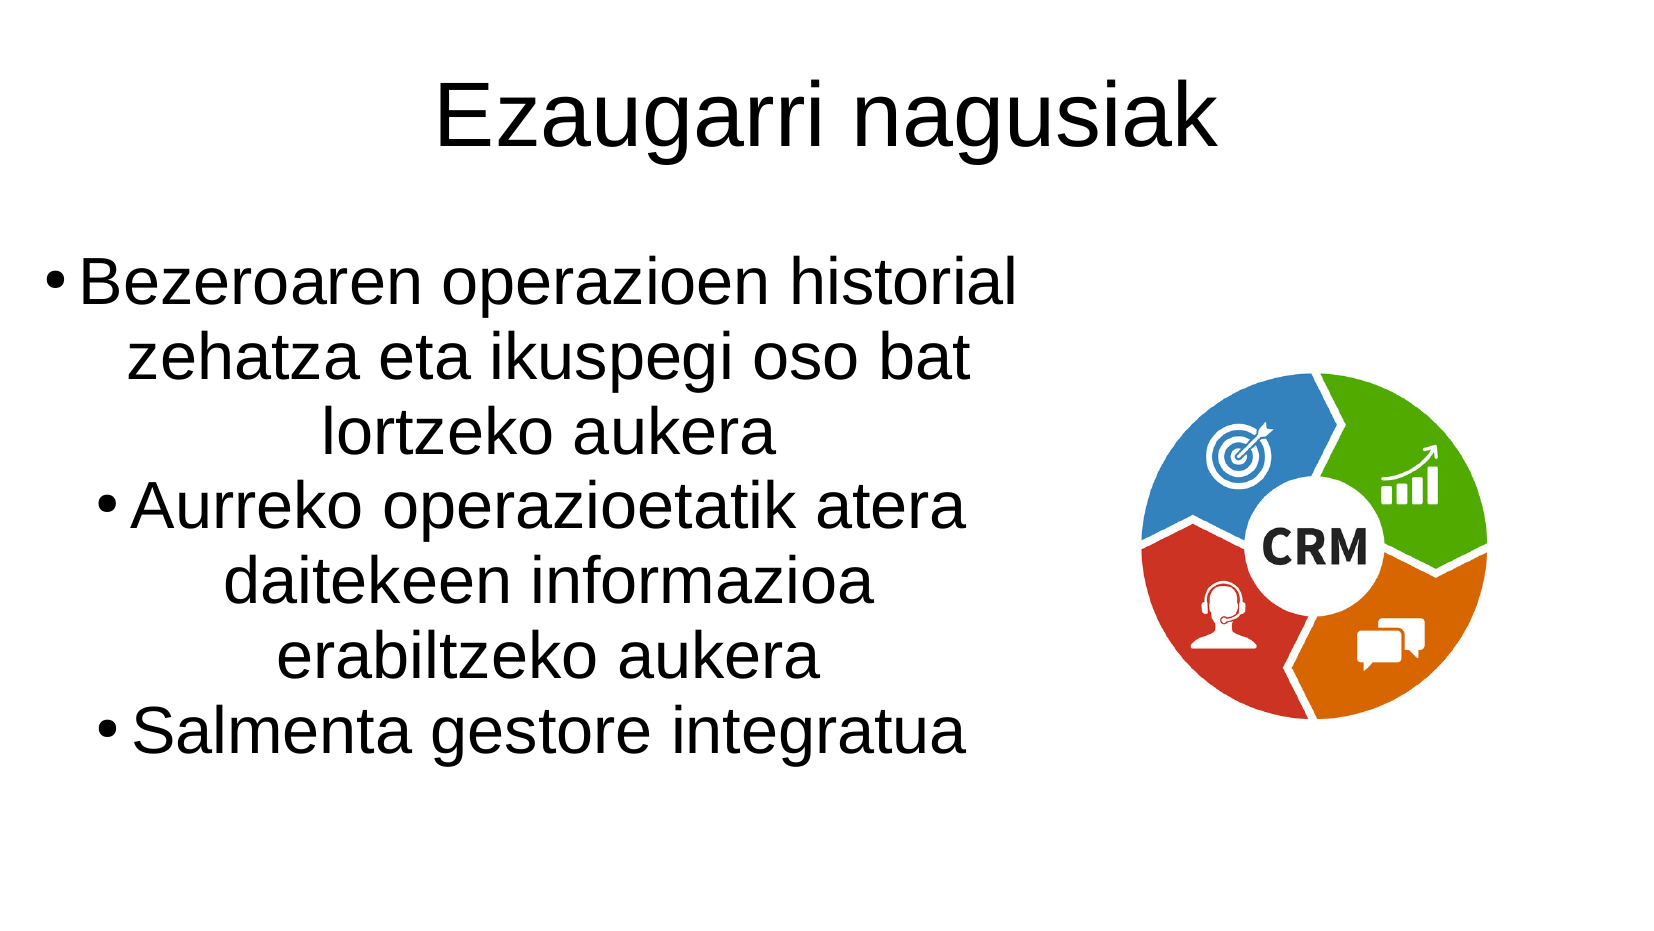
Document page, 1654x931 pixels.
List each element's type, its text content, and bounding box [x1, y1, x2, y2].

title Ezaugarri nagusiak [82, 37, 1571, 193]
subtitle Bezeroaren operazioen historial zehatza eta ikuspegi oso bat lortzeko aukera Aurreko operazioetatik atera daitekeen informazioa erabiltzeko aukera Salmenta gestore integratua [29, 236, 1034, 776]
picture [1092, 324, 1536, 768]
